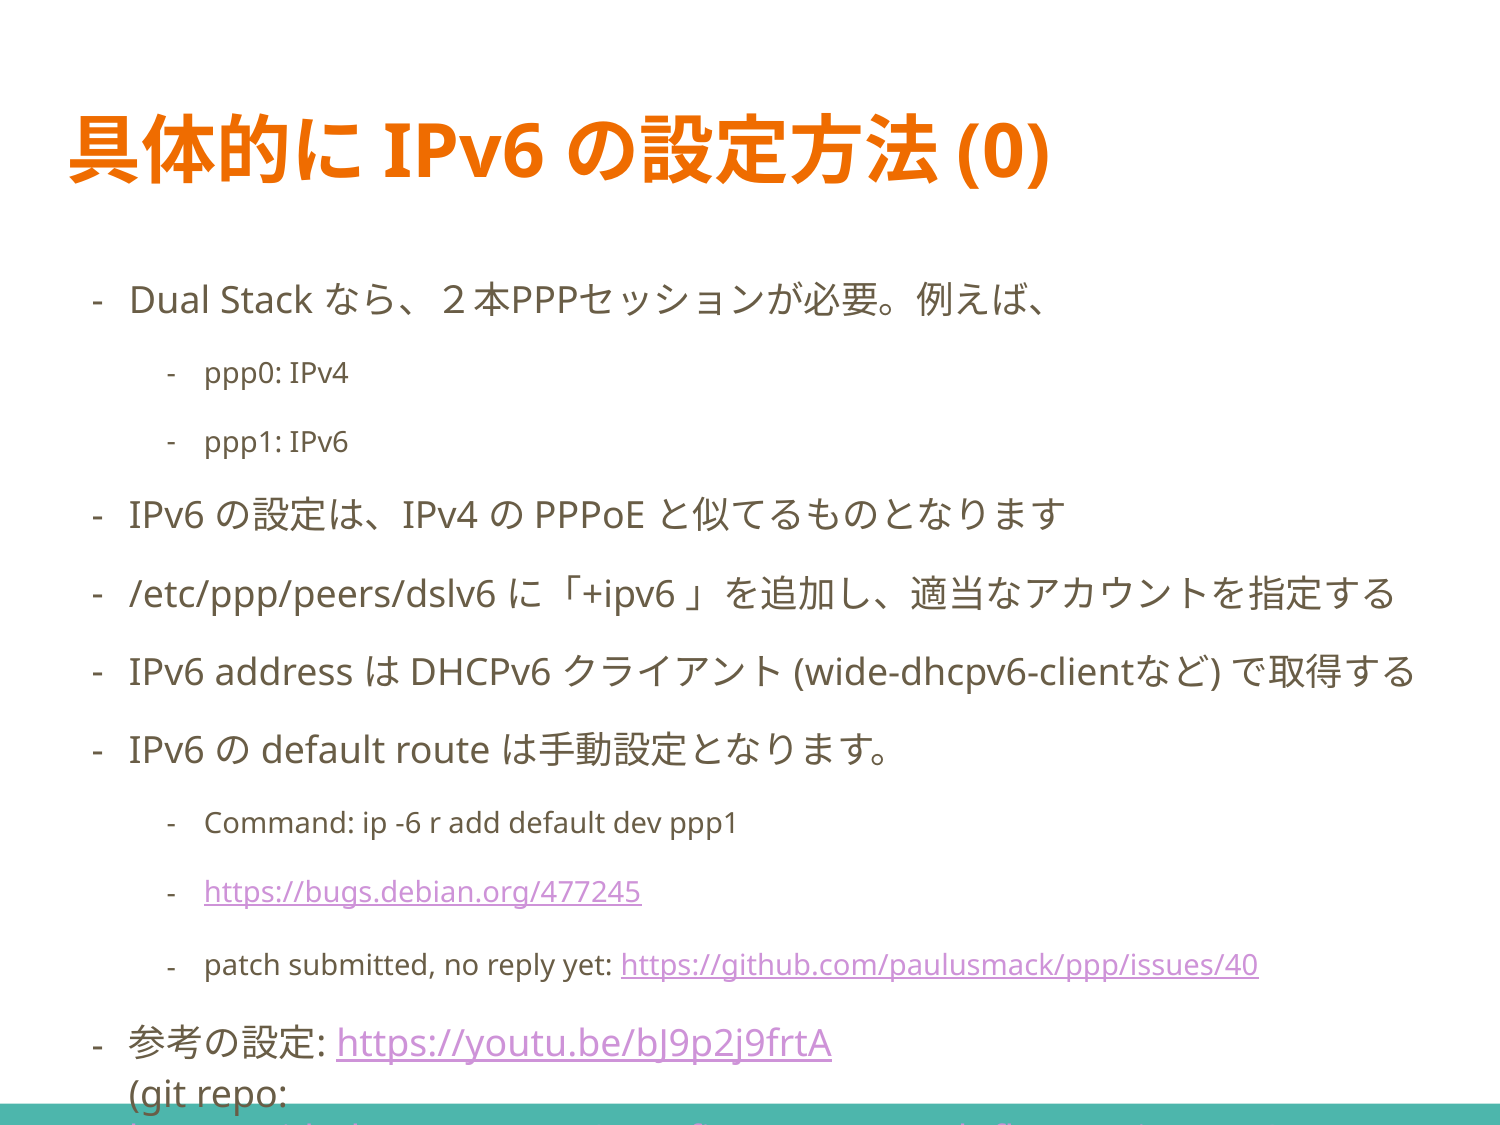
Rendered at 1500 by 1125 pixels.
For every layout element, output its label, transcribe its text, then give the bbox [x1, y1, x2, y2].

list Dual Stack なら、２本PPPセッションが必要。例えば、 ppp0: IPv4 ppp1: IPv6 IPv6 の設定は、IPv4 の PPPoE と似てるものとなります /etc/ppp/peers/dslv6 に「+ipv6 」を追加し、適当なアカウントを指定する IPv6 address は DHCPv6 クライアント (wide-dhcpv6-clientなど) で取得する IPv6 の default route は手動設定となります。 Command: ip -6 r add default dev ppp1 https://bugs.debian.org/477245 patch submitted, no reply yet: https://github.com/paulusmack/ppp/issues/40 参考の設定: https://youtu.be/bJ9p2j9frtA (git repo: https://github.com/rogers0/config/tree/network/flets-native-v4v6) [39, 261, 1461, 1077]
title 具体的に IPv6 の設定方法 (0) [51, 87, 1449, 243]
